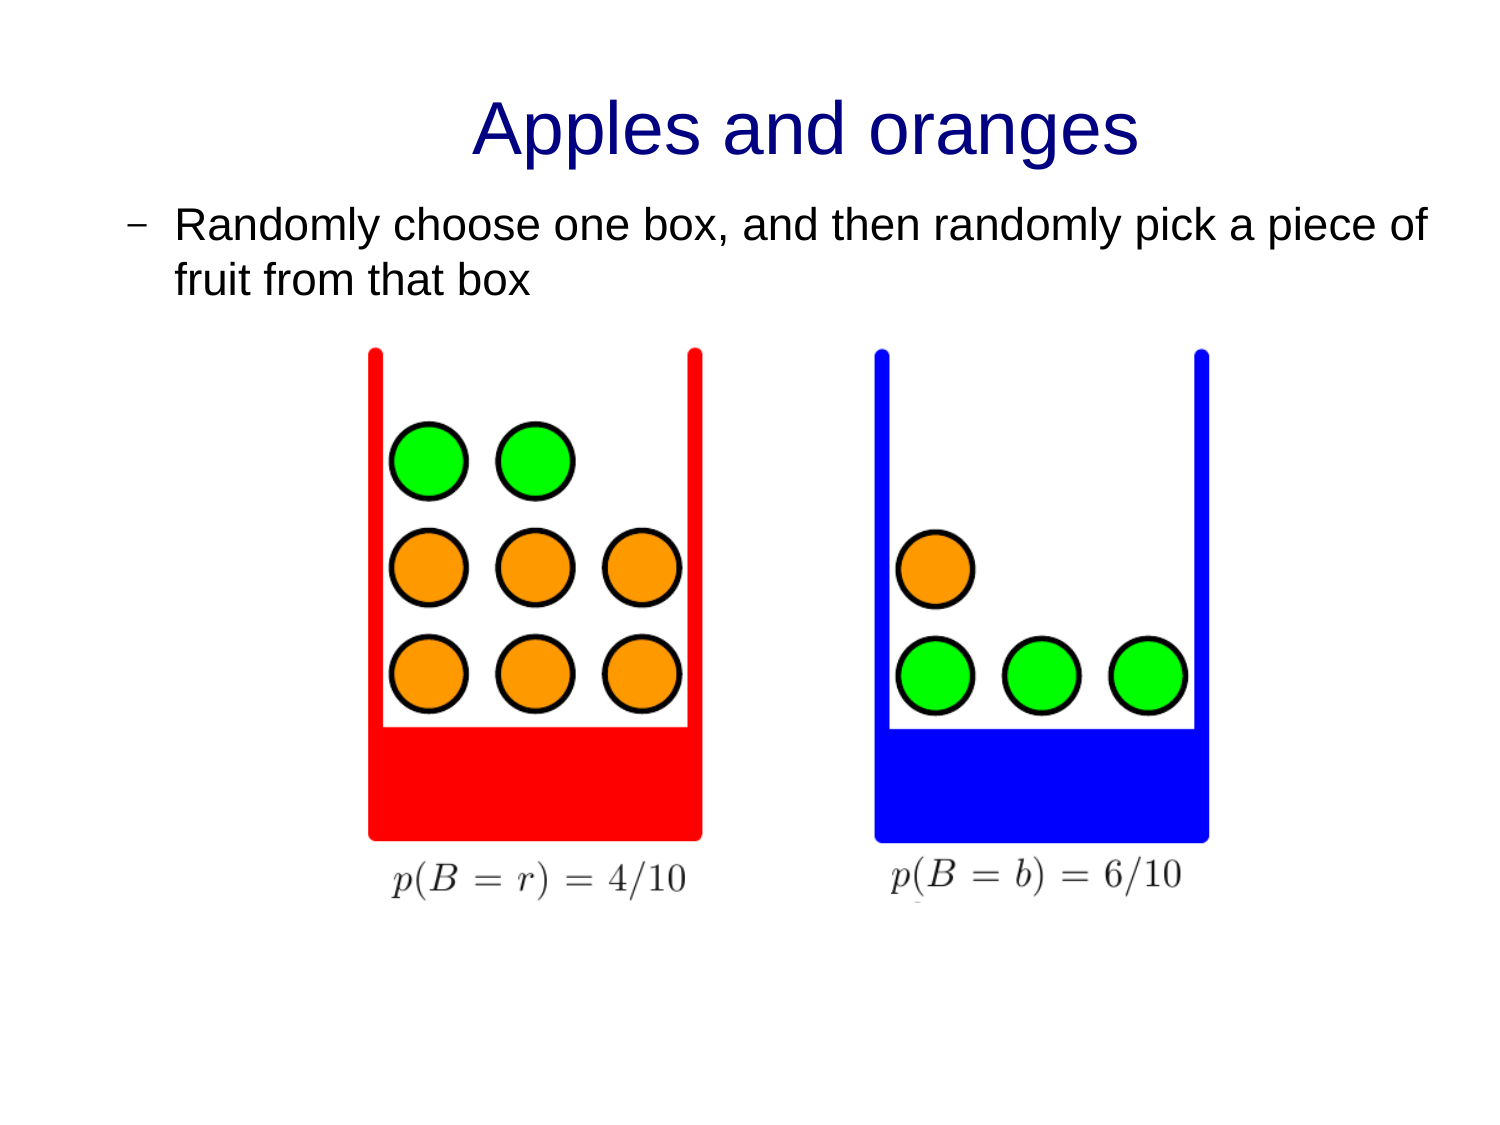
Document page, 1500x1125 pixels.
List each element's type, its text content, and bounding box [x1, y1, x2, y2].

picture [389, 854, 690, 902]
title Apples and oranges [149, 65, 1463, 179]
picture [871, 345, 1213, 847]
picture [891, 853, 1183, 903]
list Randomly choose one box, and then randomly pick a piece of fruit from that box [37, 187, 1500, 1125]
picture [367, 346, 705, 845]
